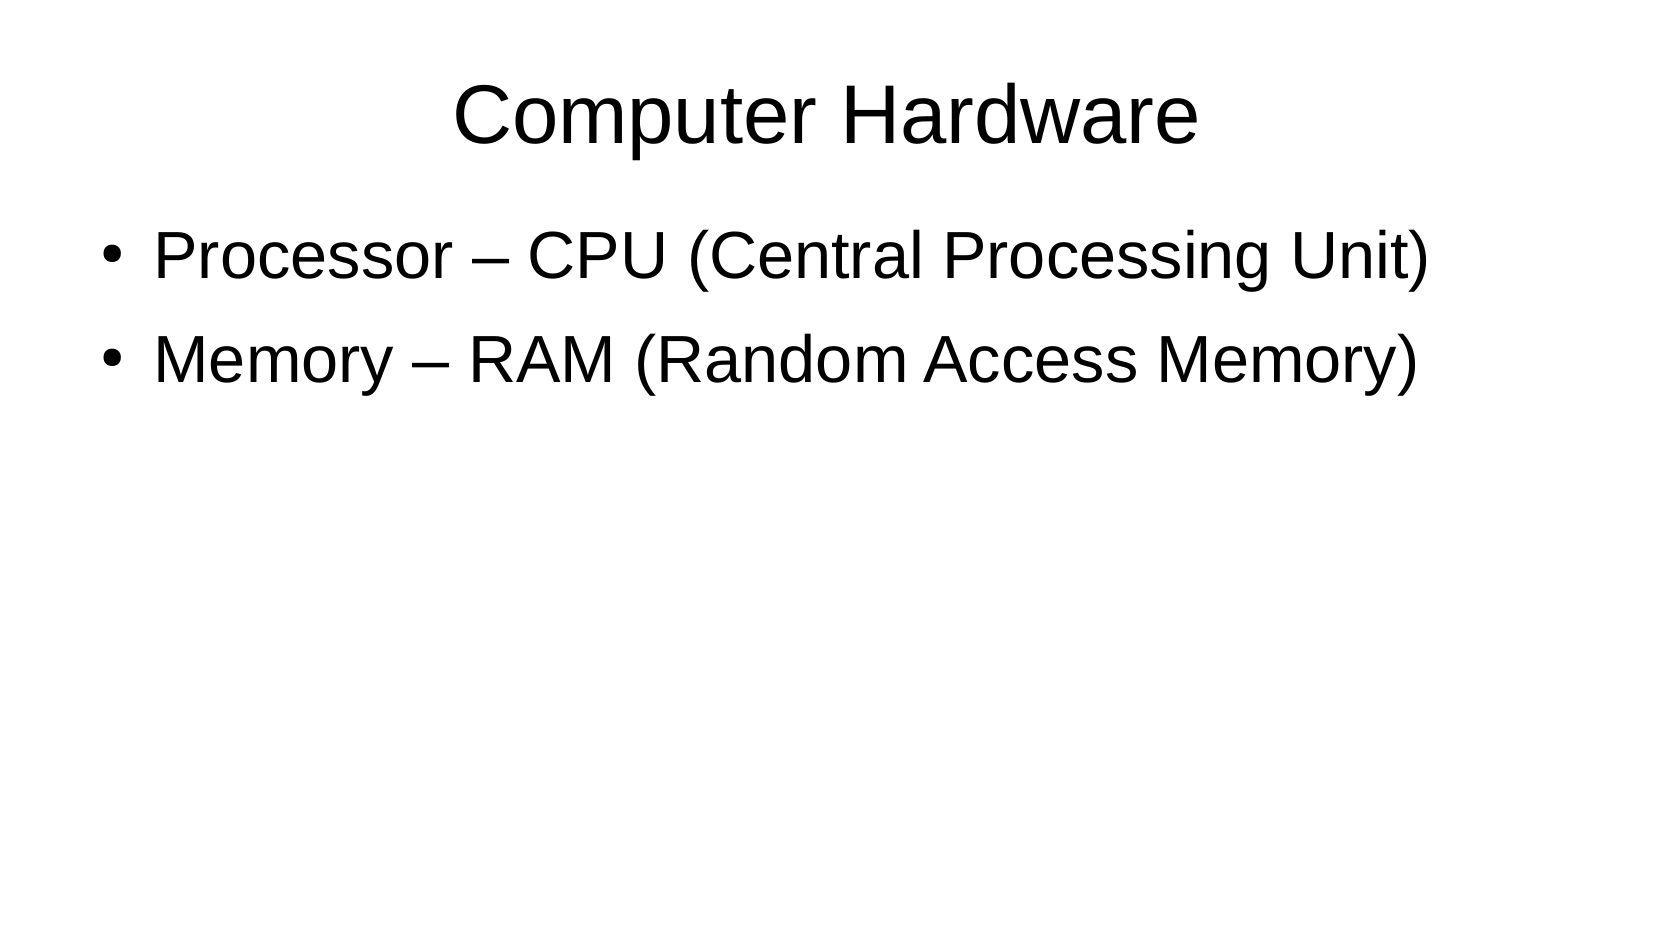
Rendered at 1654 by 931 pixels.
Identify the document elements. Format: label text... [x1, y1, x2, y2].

title Computer Hardware [82, 37, 1571, 193]
list Processor – CPU (Central Processing Unit) Memory – RAM (Random Access Memory) [82, 217, 1571, 758]
